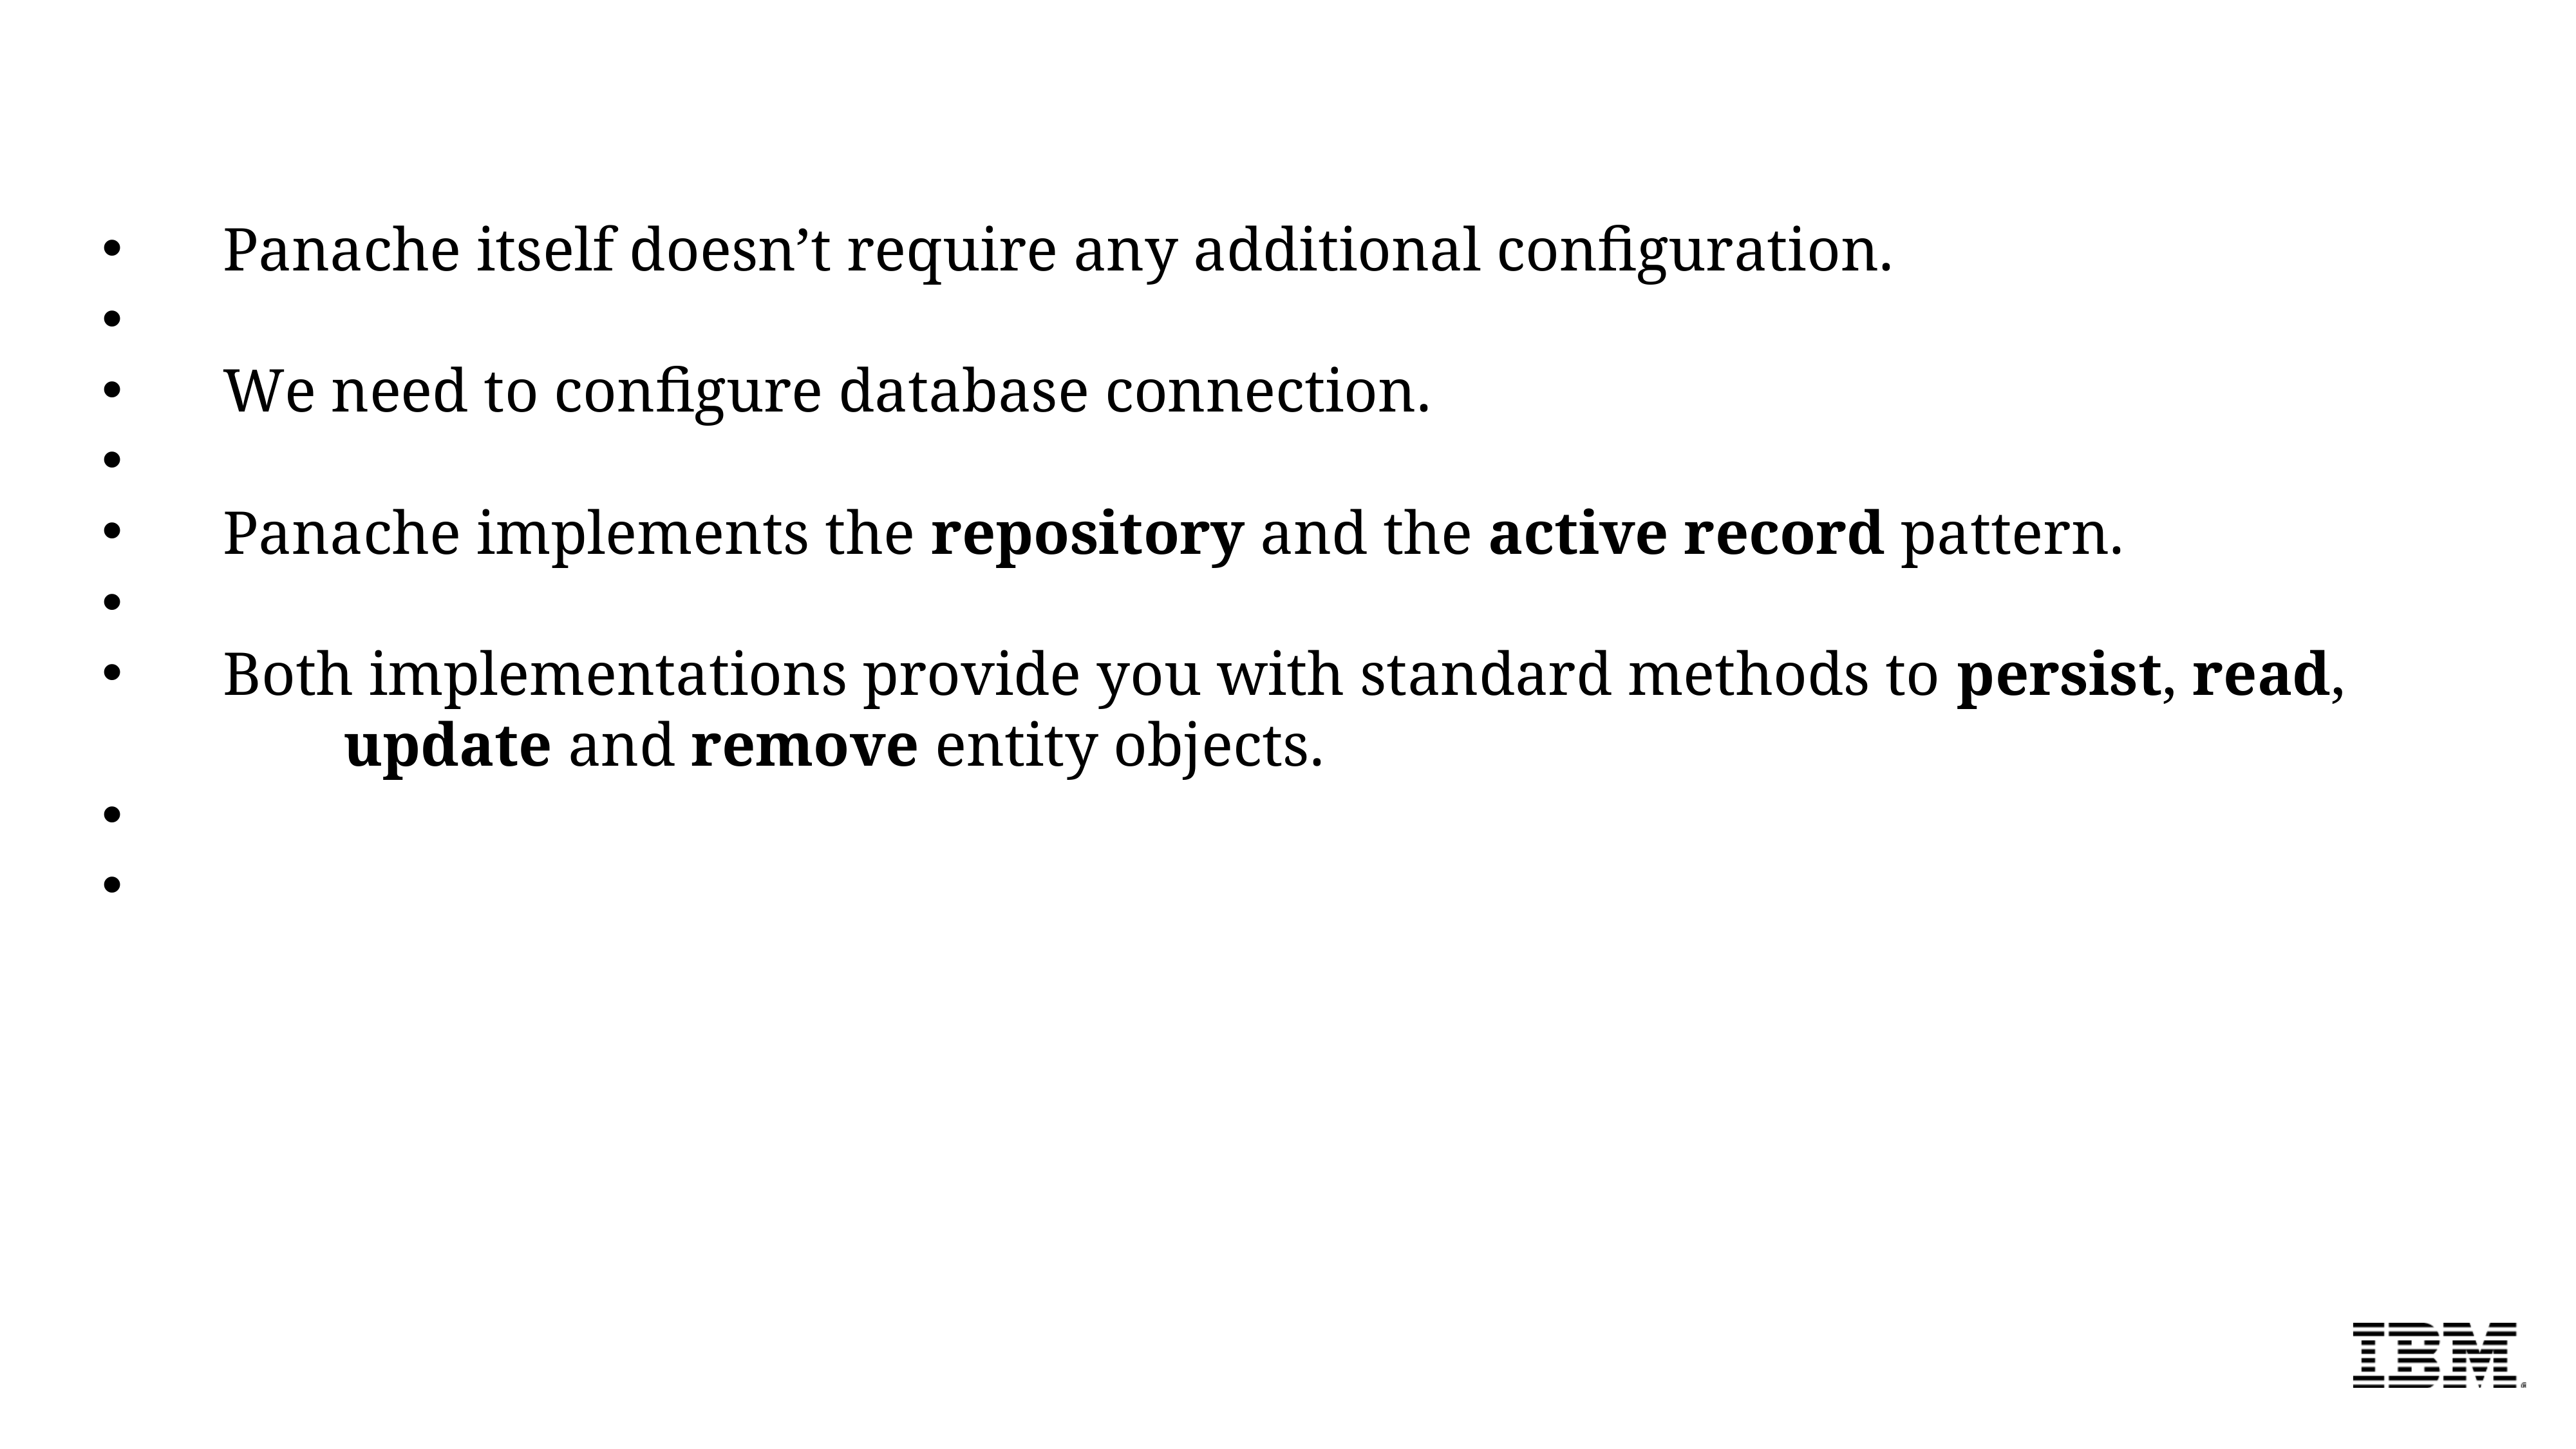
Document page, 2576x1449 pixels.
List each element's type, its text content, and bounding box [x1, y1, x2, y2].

text_box [61, 211, 2448, 1209]
text_box Panache itself doesn’t require any additional configuration. We need to configure database connection. Panache implements the repository and the active record pattern. Both implementations provide you with standard methods to persist, read, update and remove entity objects. [102, 211, 2407, 1193]
